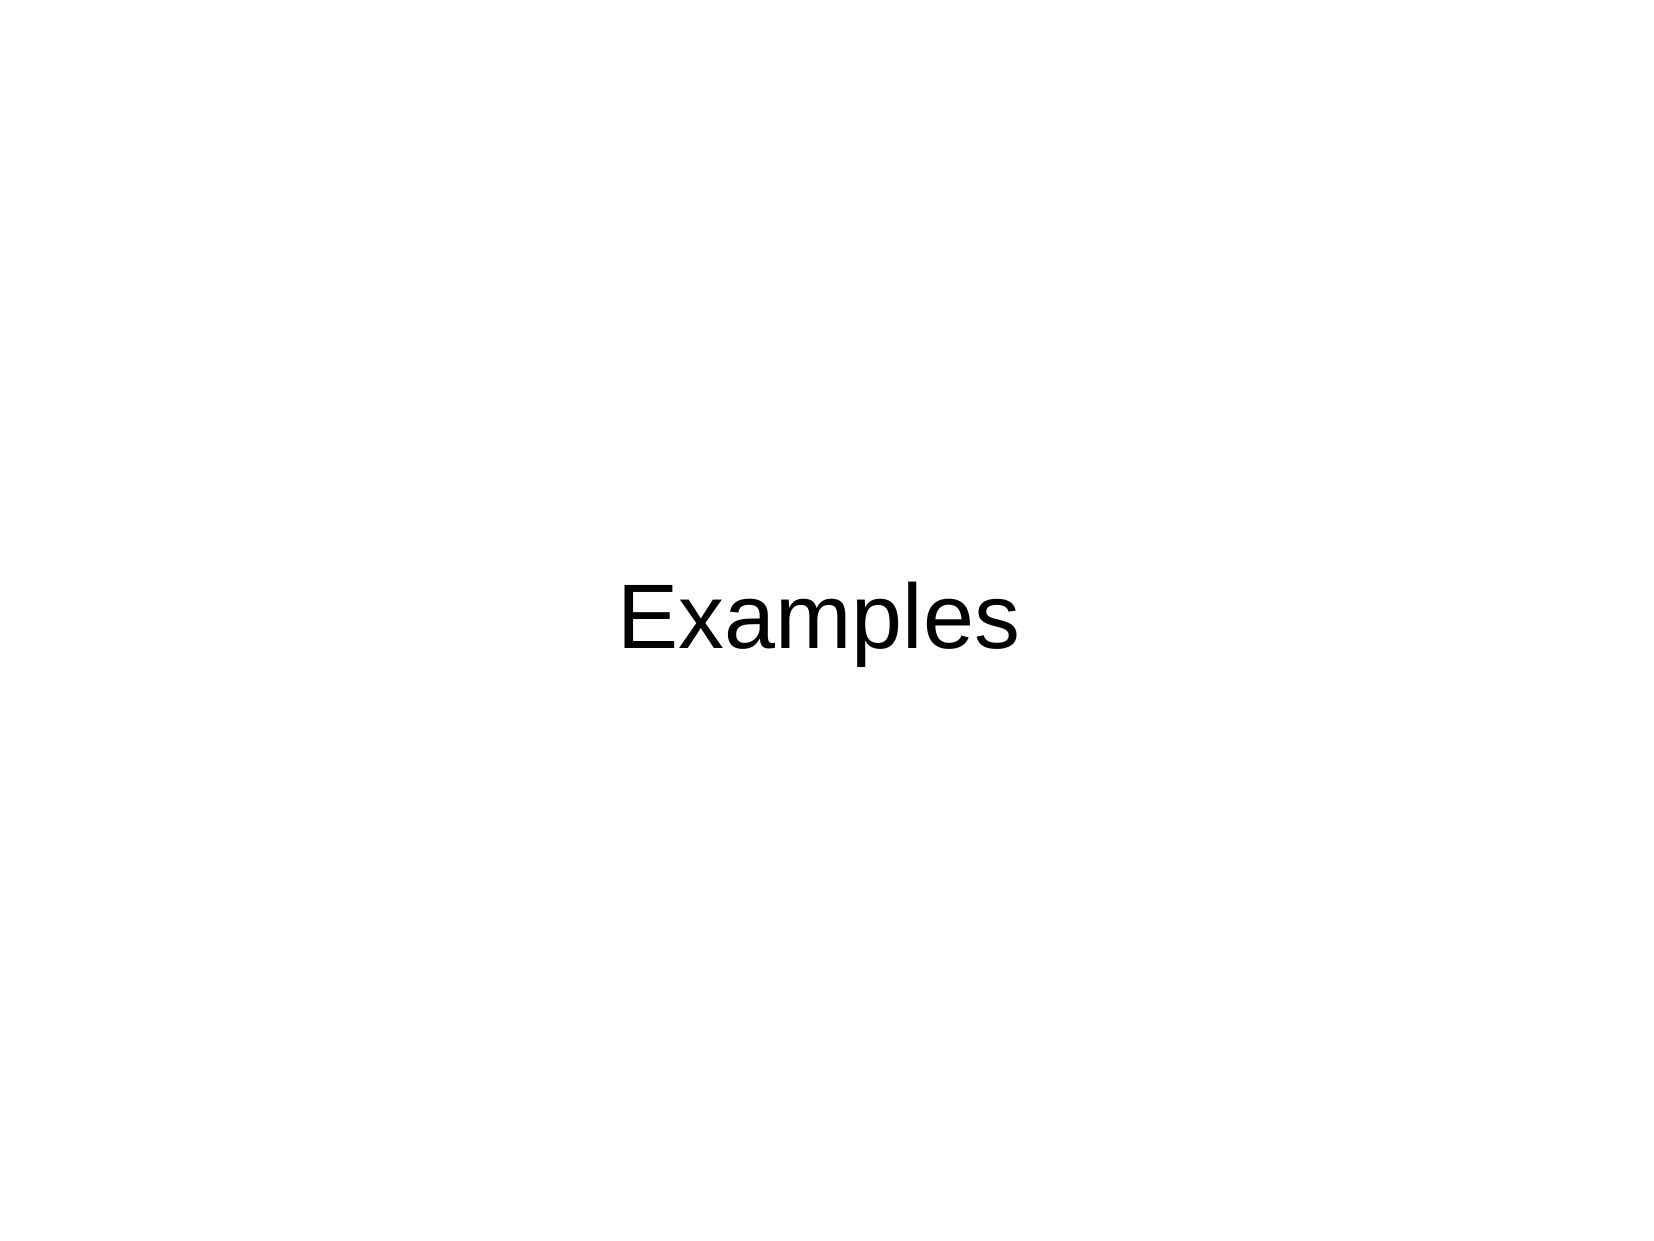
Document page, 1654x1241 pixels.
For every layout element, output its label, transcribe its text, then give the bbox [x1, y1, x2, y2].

title Examples [75, 520, 1564, 713]
